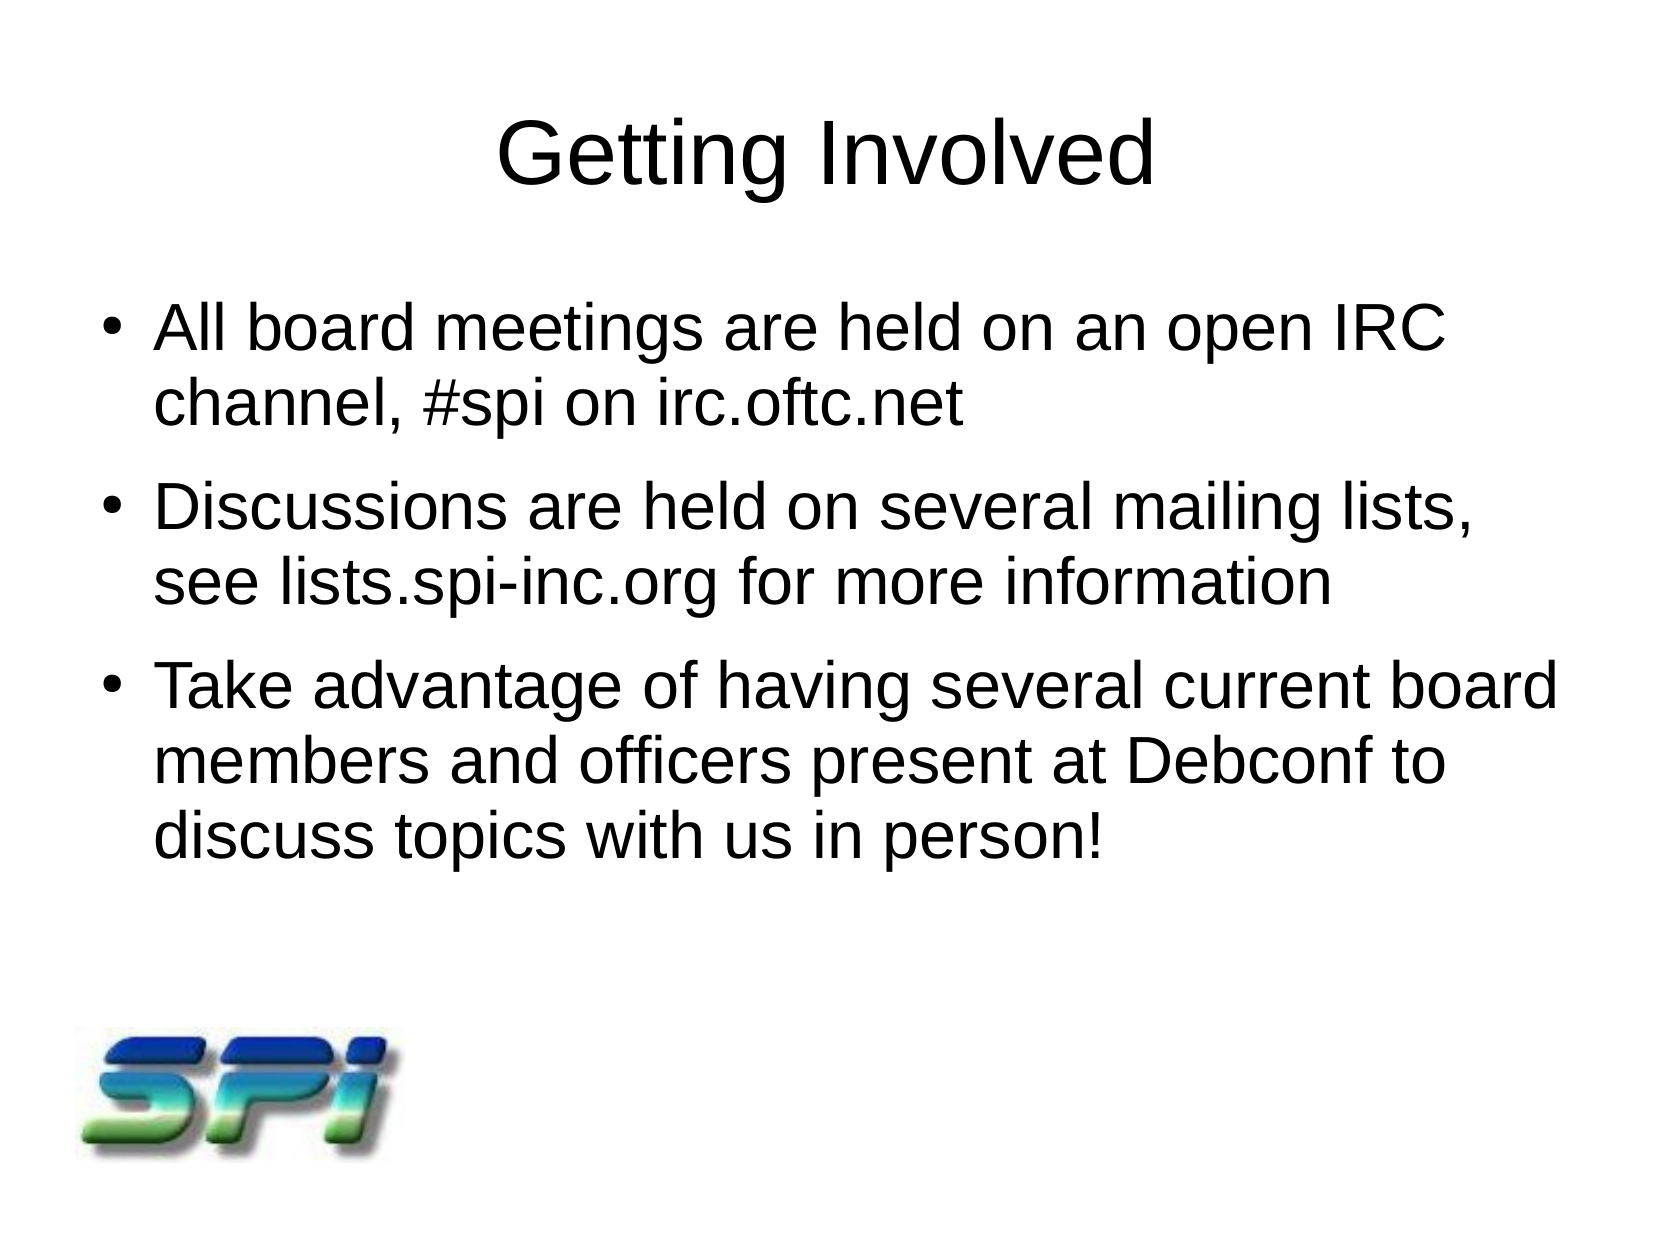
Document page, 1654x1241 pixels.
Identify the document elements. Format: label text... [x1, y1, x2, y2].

title Getting Involved [82, 56, 1571, 250]
picture [75, 1027, 405, 1163]
list All board meetings are held on an open IRC channel, #spi on irc.oftc.net Discussions are held on several mailing lists, see lists.spi-inc.org for more information Take advantage of having several current board members and officers present at Debconf to discuss topics with us in person! [82, 290, 1571, 1094]
